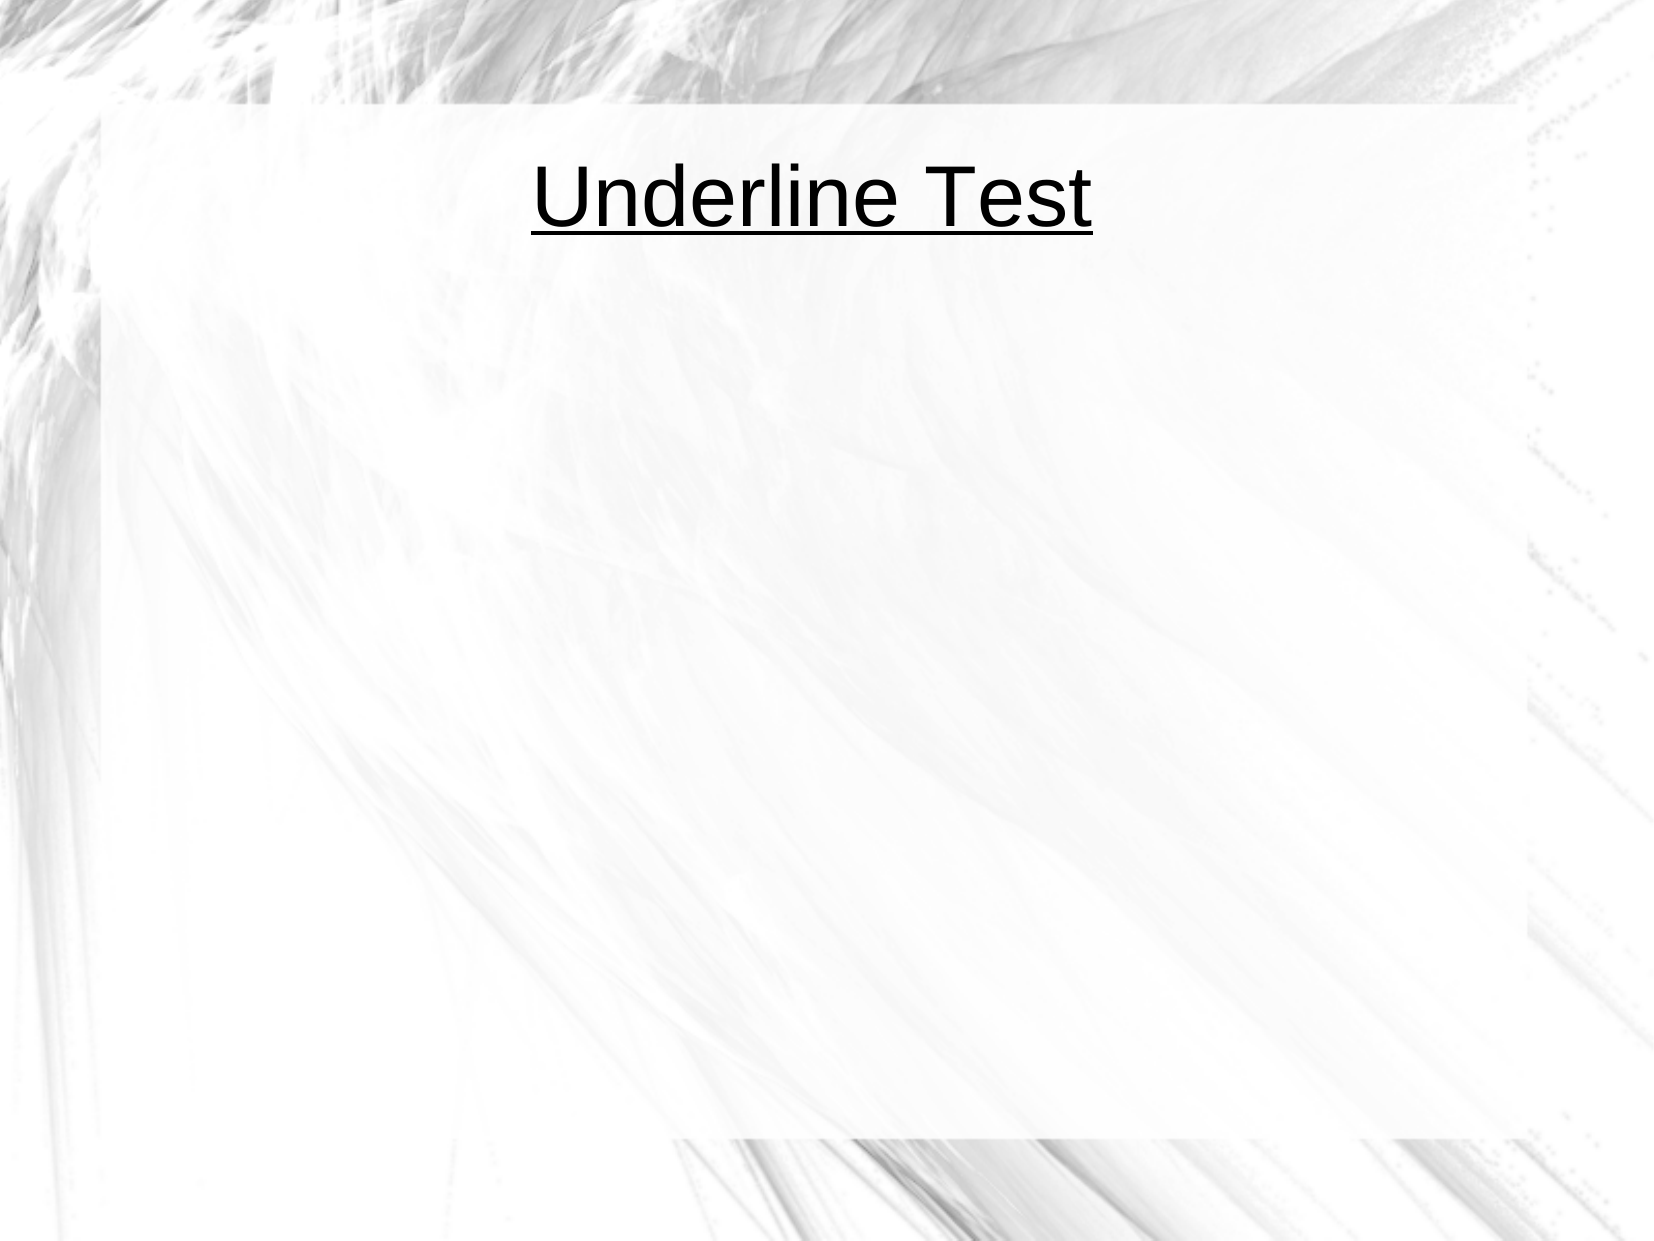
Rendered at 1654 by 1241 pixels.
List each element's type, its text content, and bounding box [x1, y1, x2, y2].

picture [0, 0, 1654, 1241]
title Underline Test [118, 112, 1506, 281]
